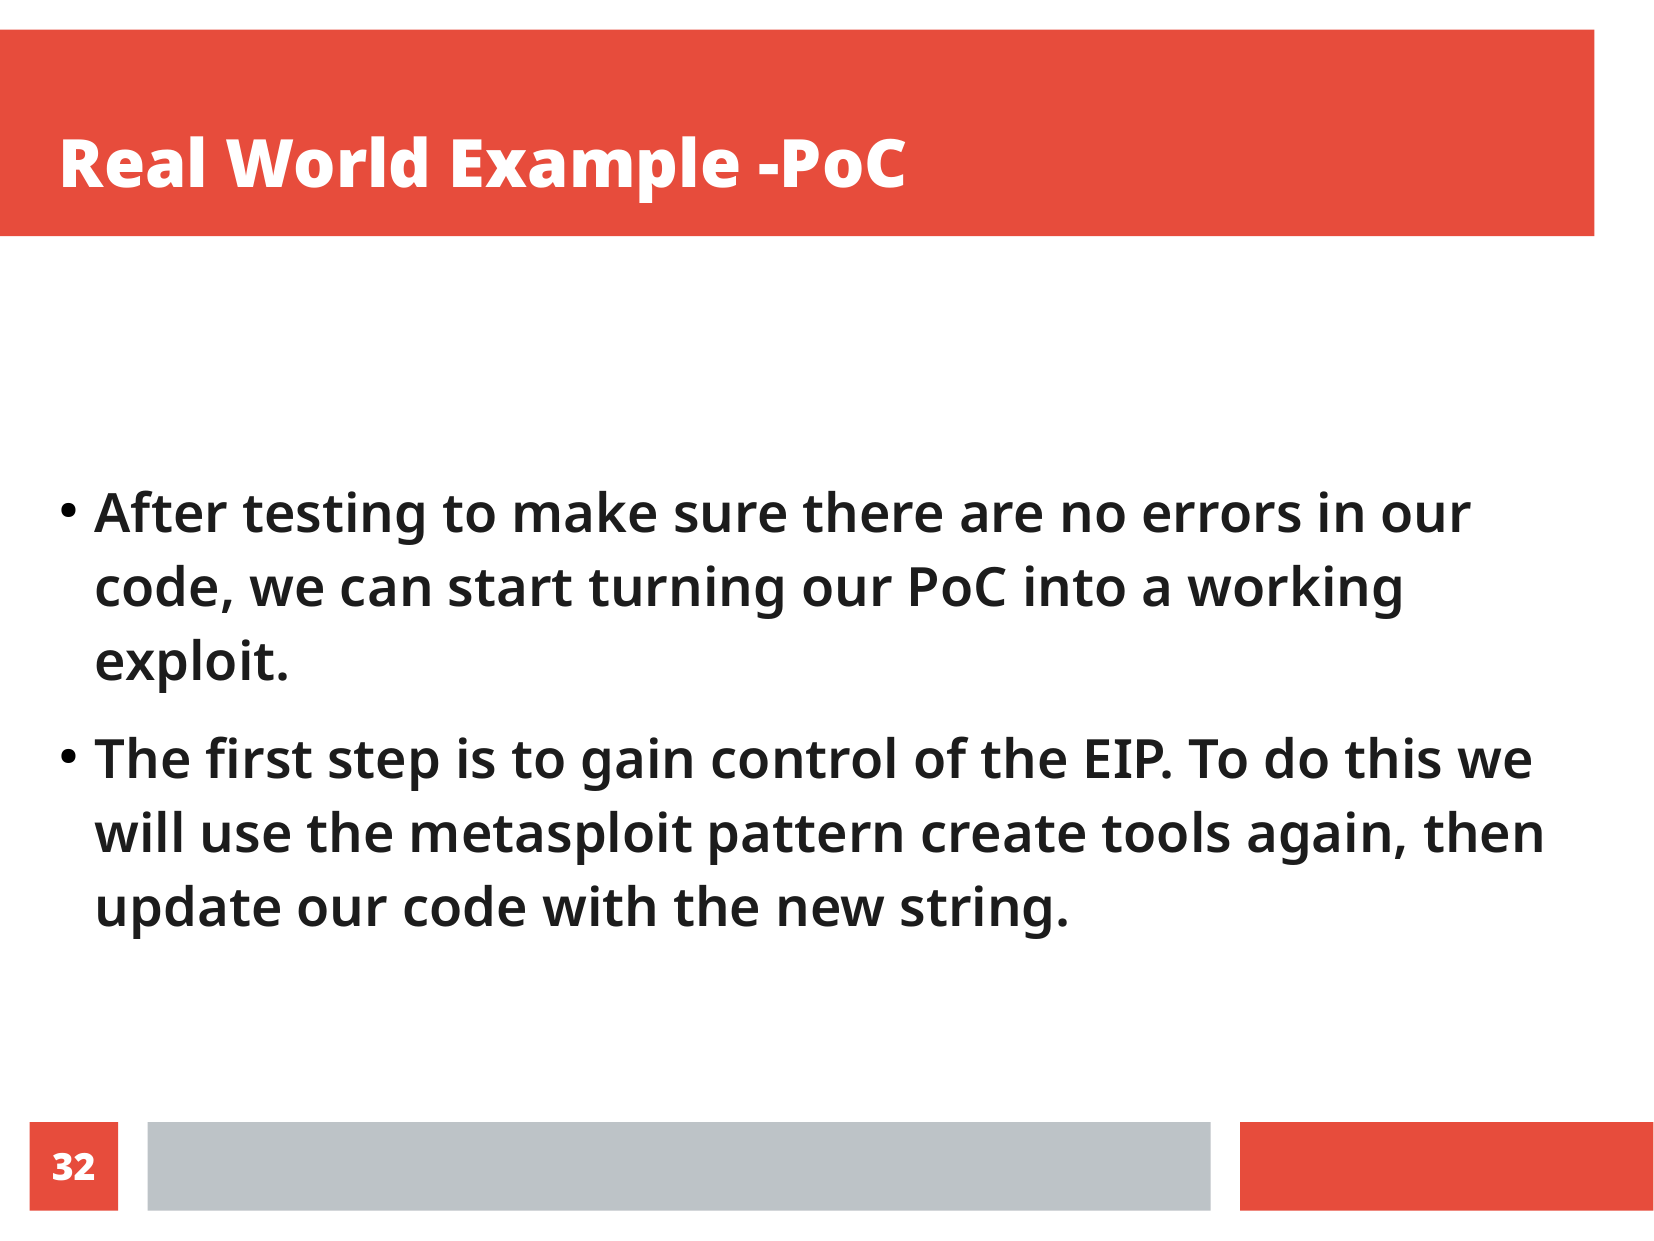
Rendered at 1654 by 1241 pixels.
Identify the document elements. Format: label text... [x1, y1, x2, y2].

list After testing to make sure there are no errors in our code, we can start turning our PoC into a working exploit. The first step is to gain control of the EIP. To do this we will use the metasploit pattern create tools again, then update our code with the new string. [59, 324, 1565, 1093]
title Real World Example -PoC [59, 59, 1595, 207]
